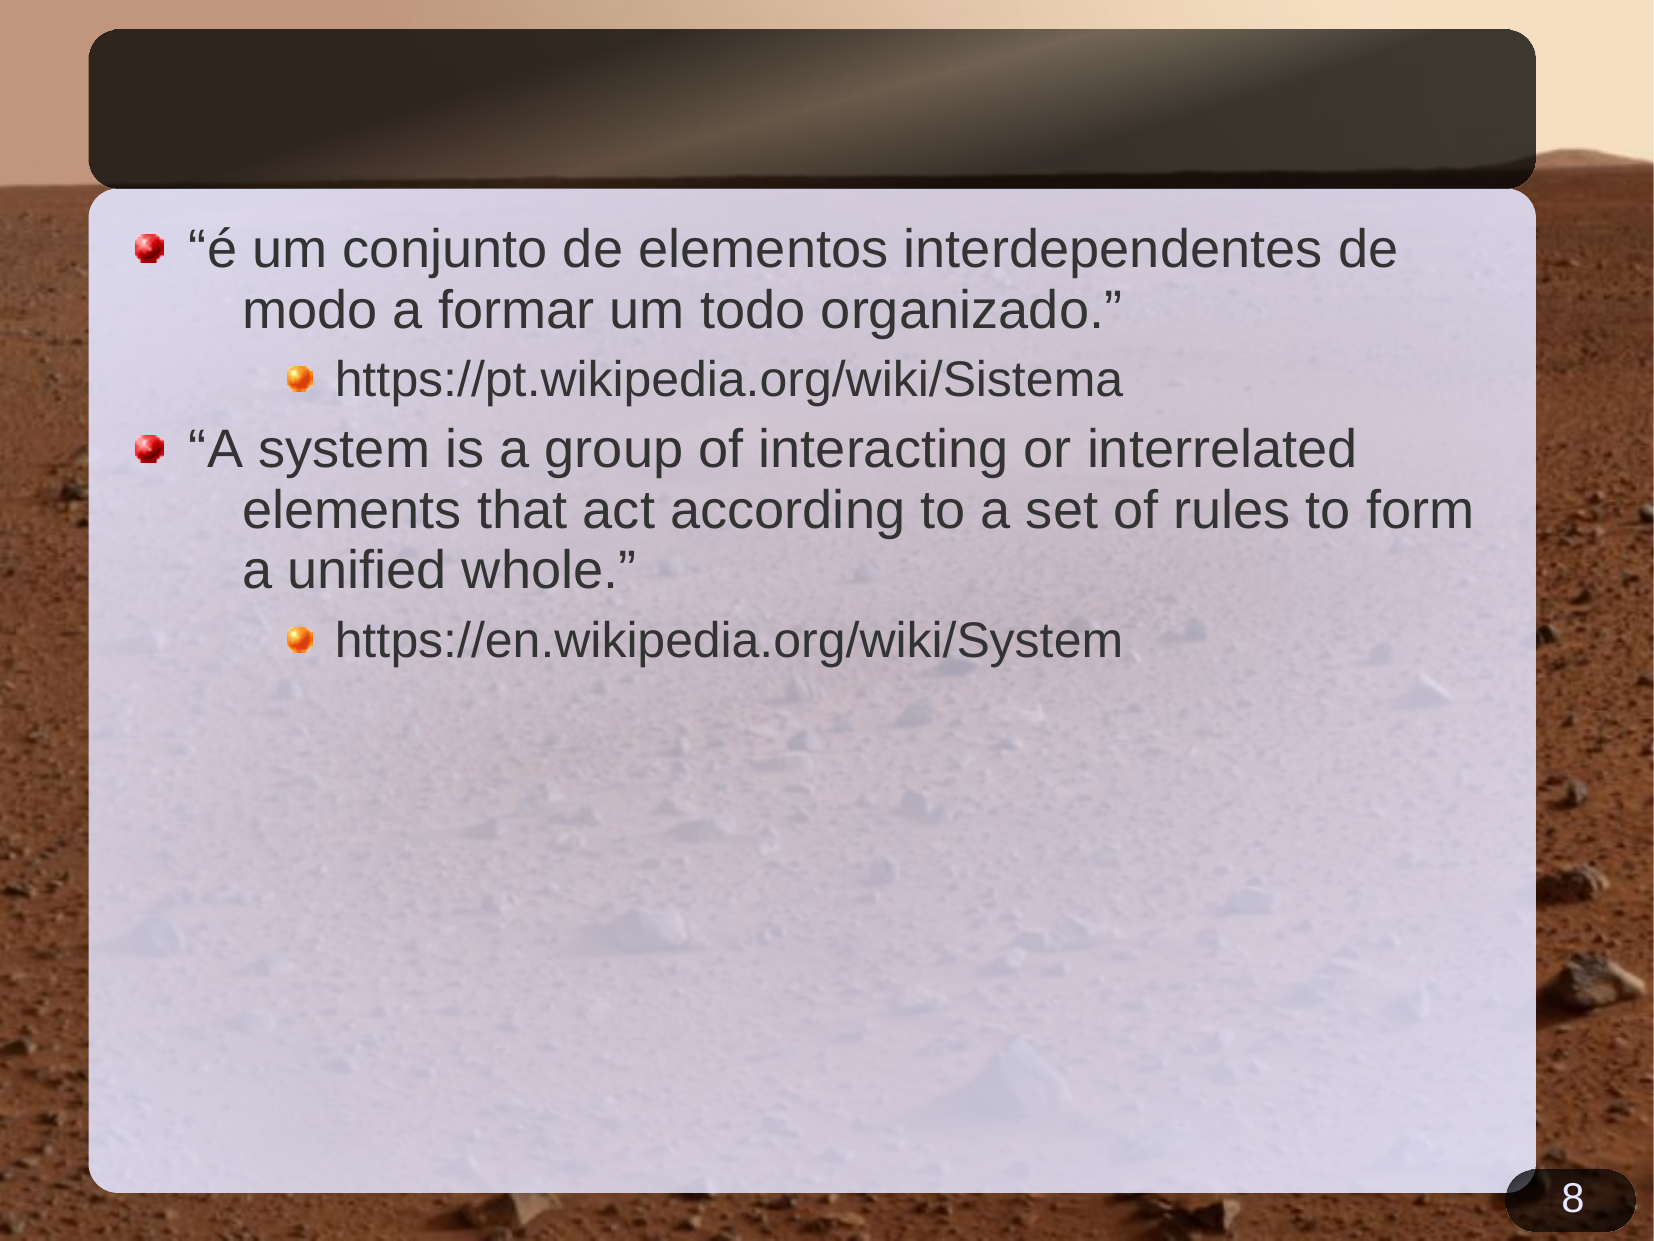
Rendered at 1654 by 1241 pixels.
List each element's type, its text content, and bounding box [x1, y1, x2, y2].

picture [0, 0, 1654, 1241]
list “é um conjunto de elementos interdependentes de modo a formar um todo organizado.” https://pt.wikipedia.org/wiki/Sistema “A system is a group of interacting or interrelated elements that act according to a set of rules to form a unified whole.” https://en.wikipedia.org/wiki/System [118, 218, 1477, 1164]
